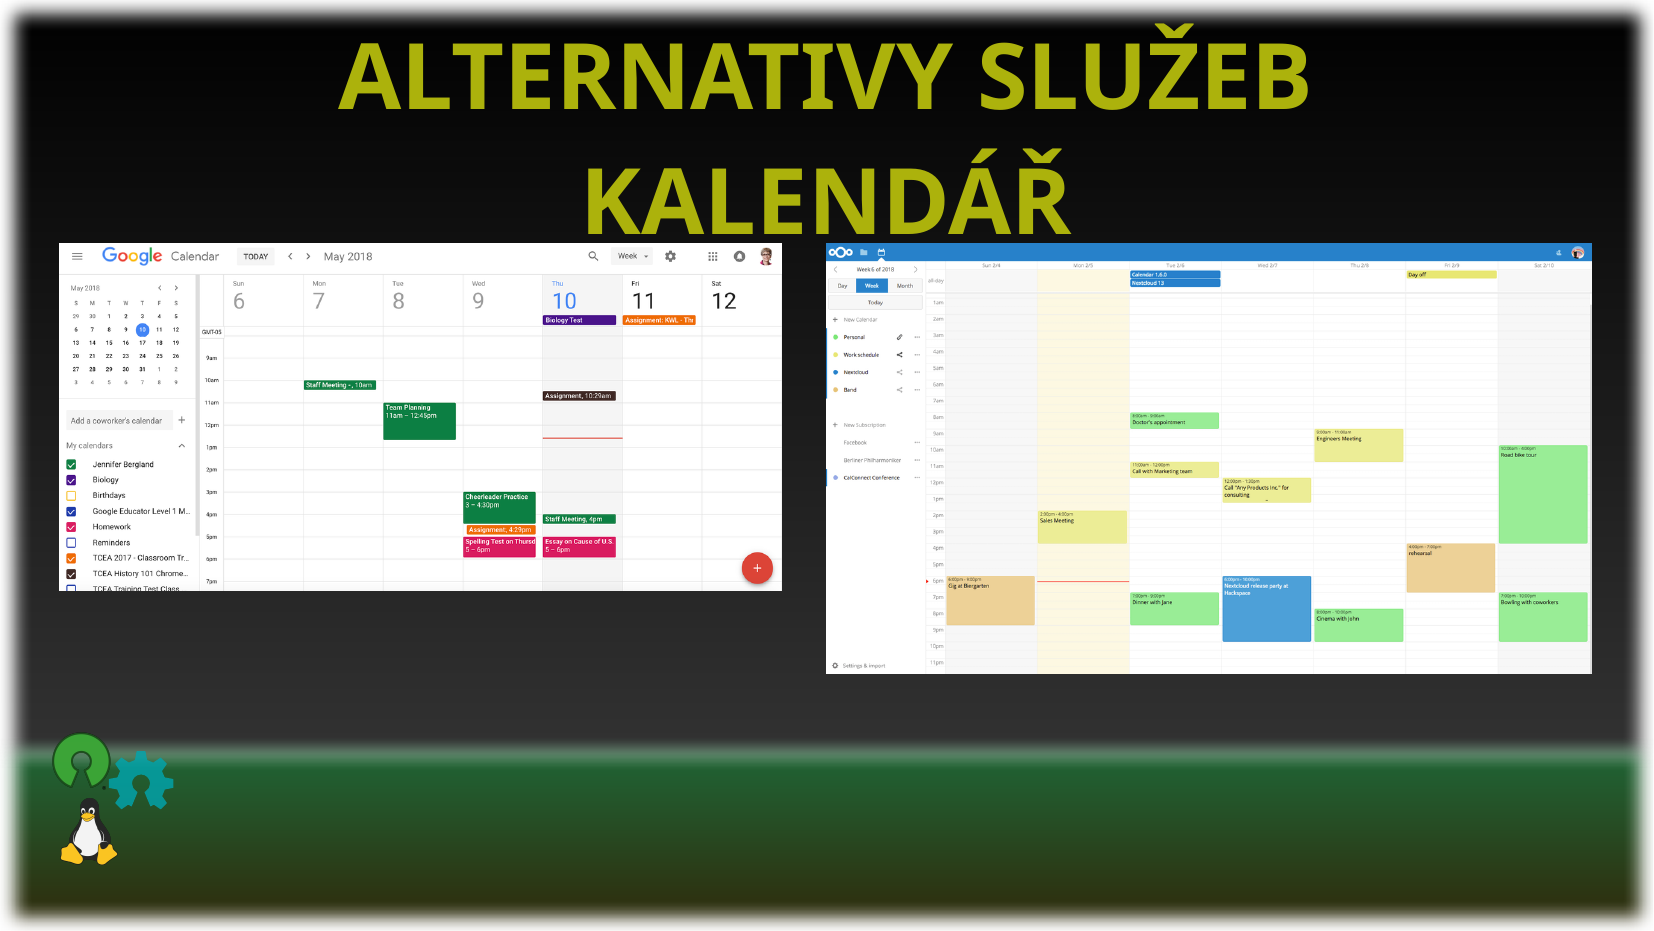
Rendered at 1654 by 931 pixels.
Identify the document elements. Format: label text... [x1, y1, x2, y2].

picture [44, 726, 119, 866]
title Alternativy Služeb Kalendář [82, 29, 1571, 244]
picture [826, 243, 1592, 674]
picture [59, 243, 782, 591]
